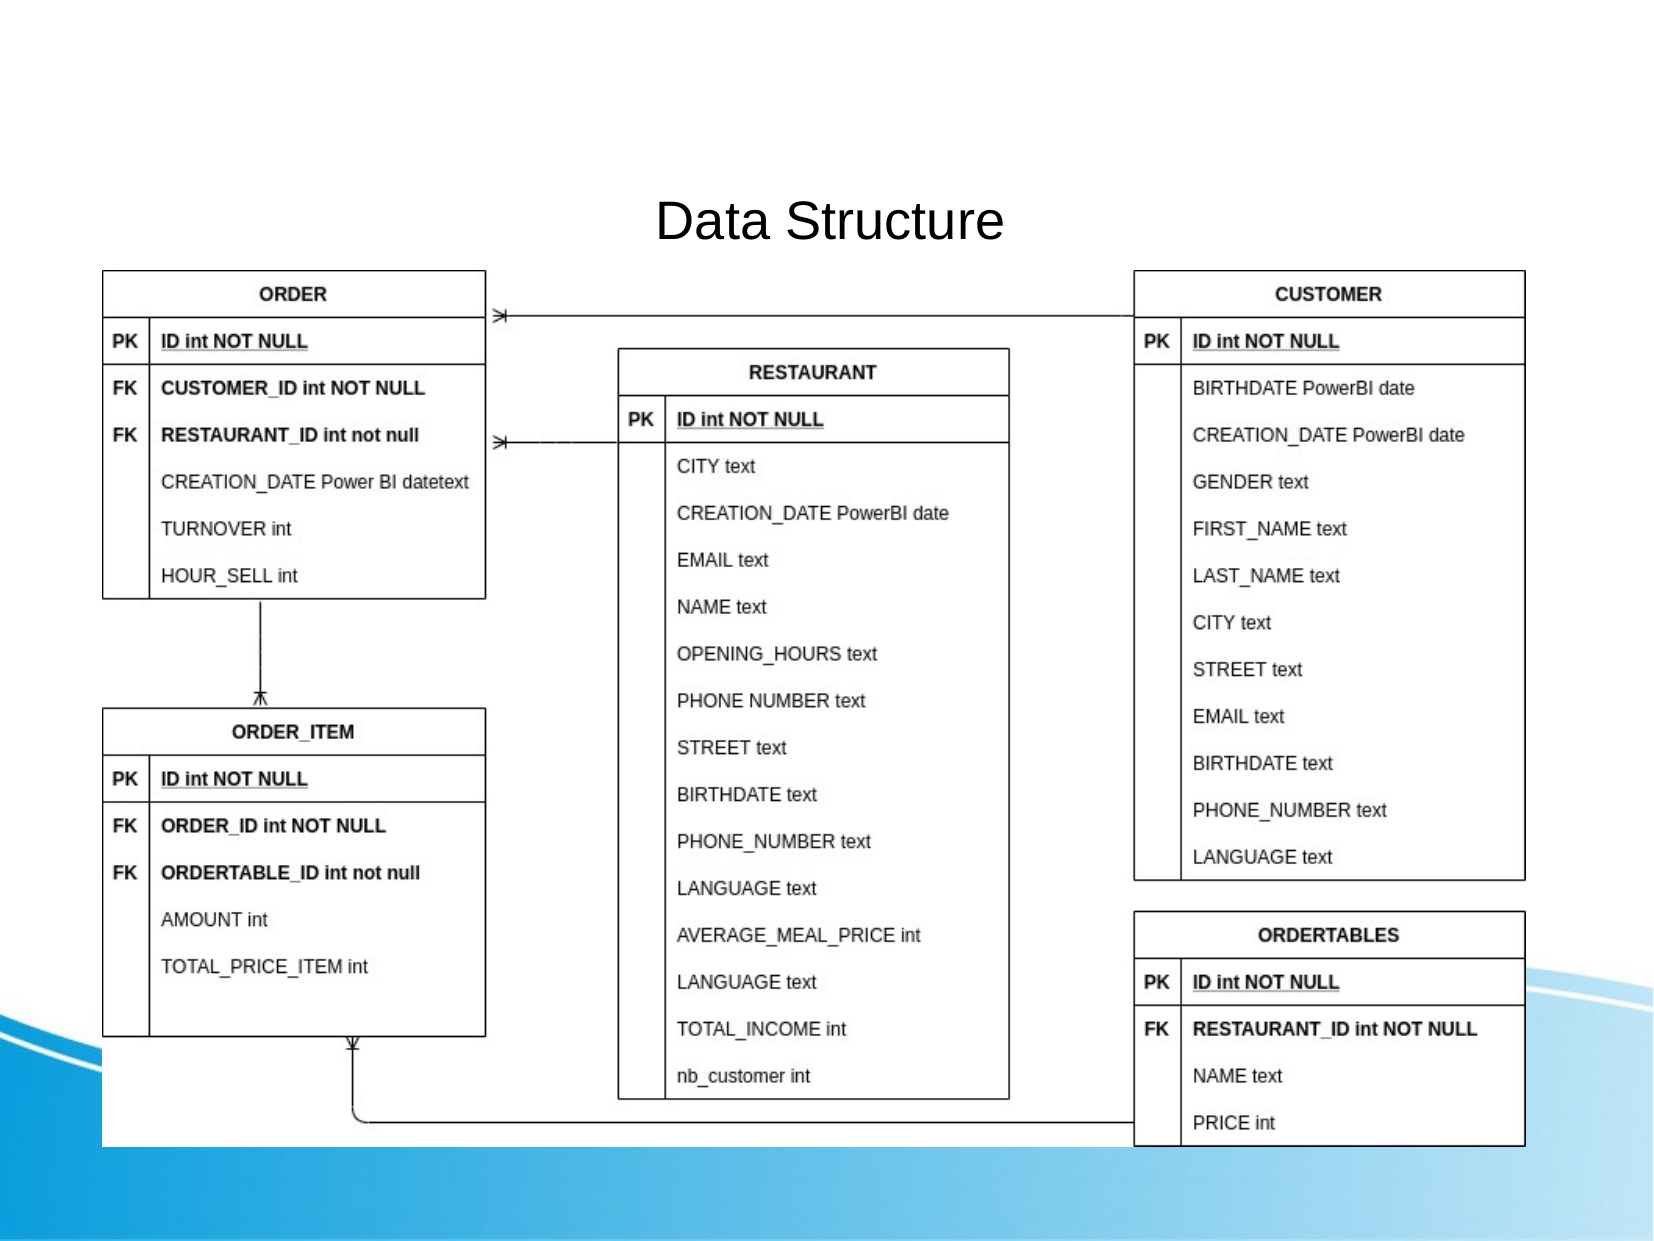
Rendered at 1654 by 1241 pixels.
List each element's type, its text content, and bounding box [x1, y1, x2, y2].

picture [102, 270, 1526, 1147]
title Data Structure [86, 165, 1576, 271]
